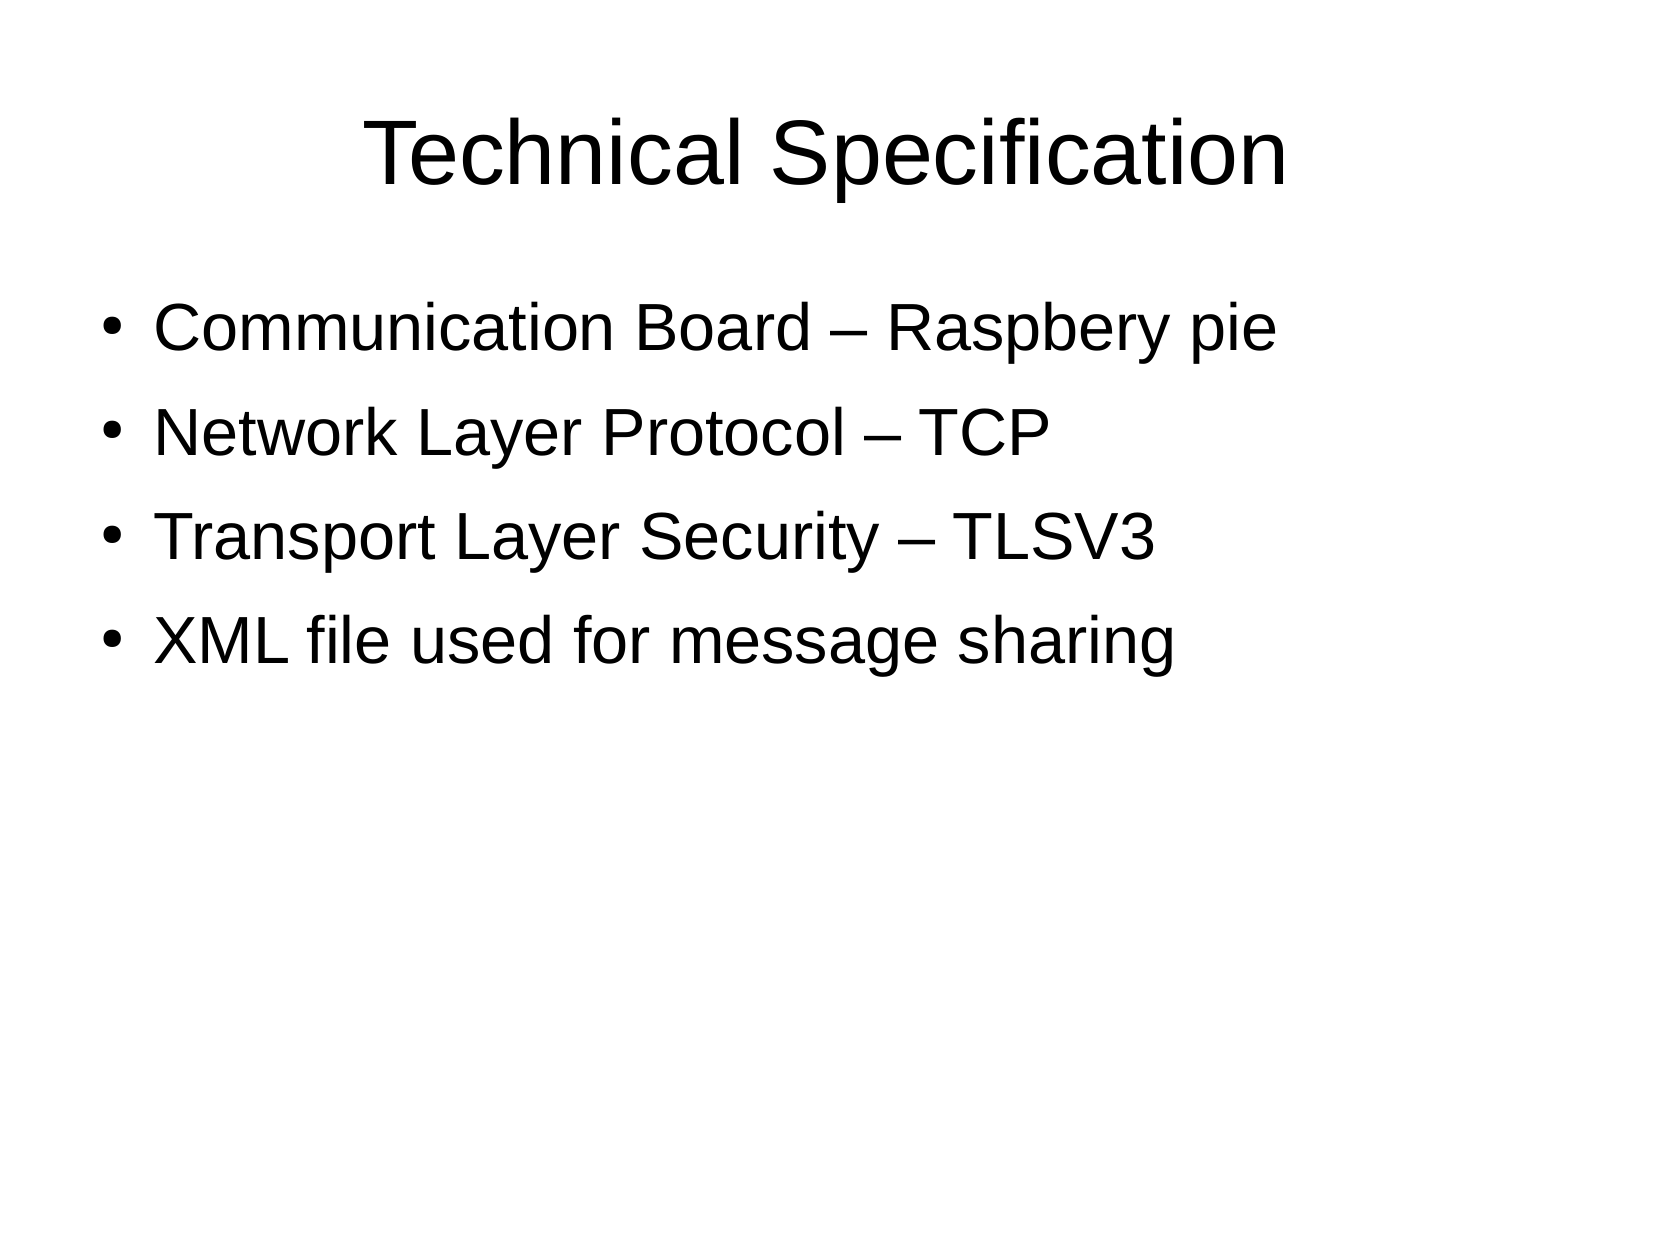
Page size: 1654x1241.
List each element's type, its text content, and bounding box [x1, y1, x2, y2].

title Technical Specification [82, 49, 1571, 257]
list Communication Board – Raspbery pie Network Layer Protocol – TCP Transport Layer Security – TLSV3 XML file used for message sharing [82, 290, 1571, 1010]
